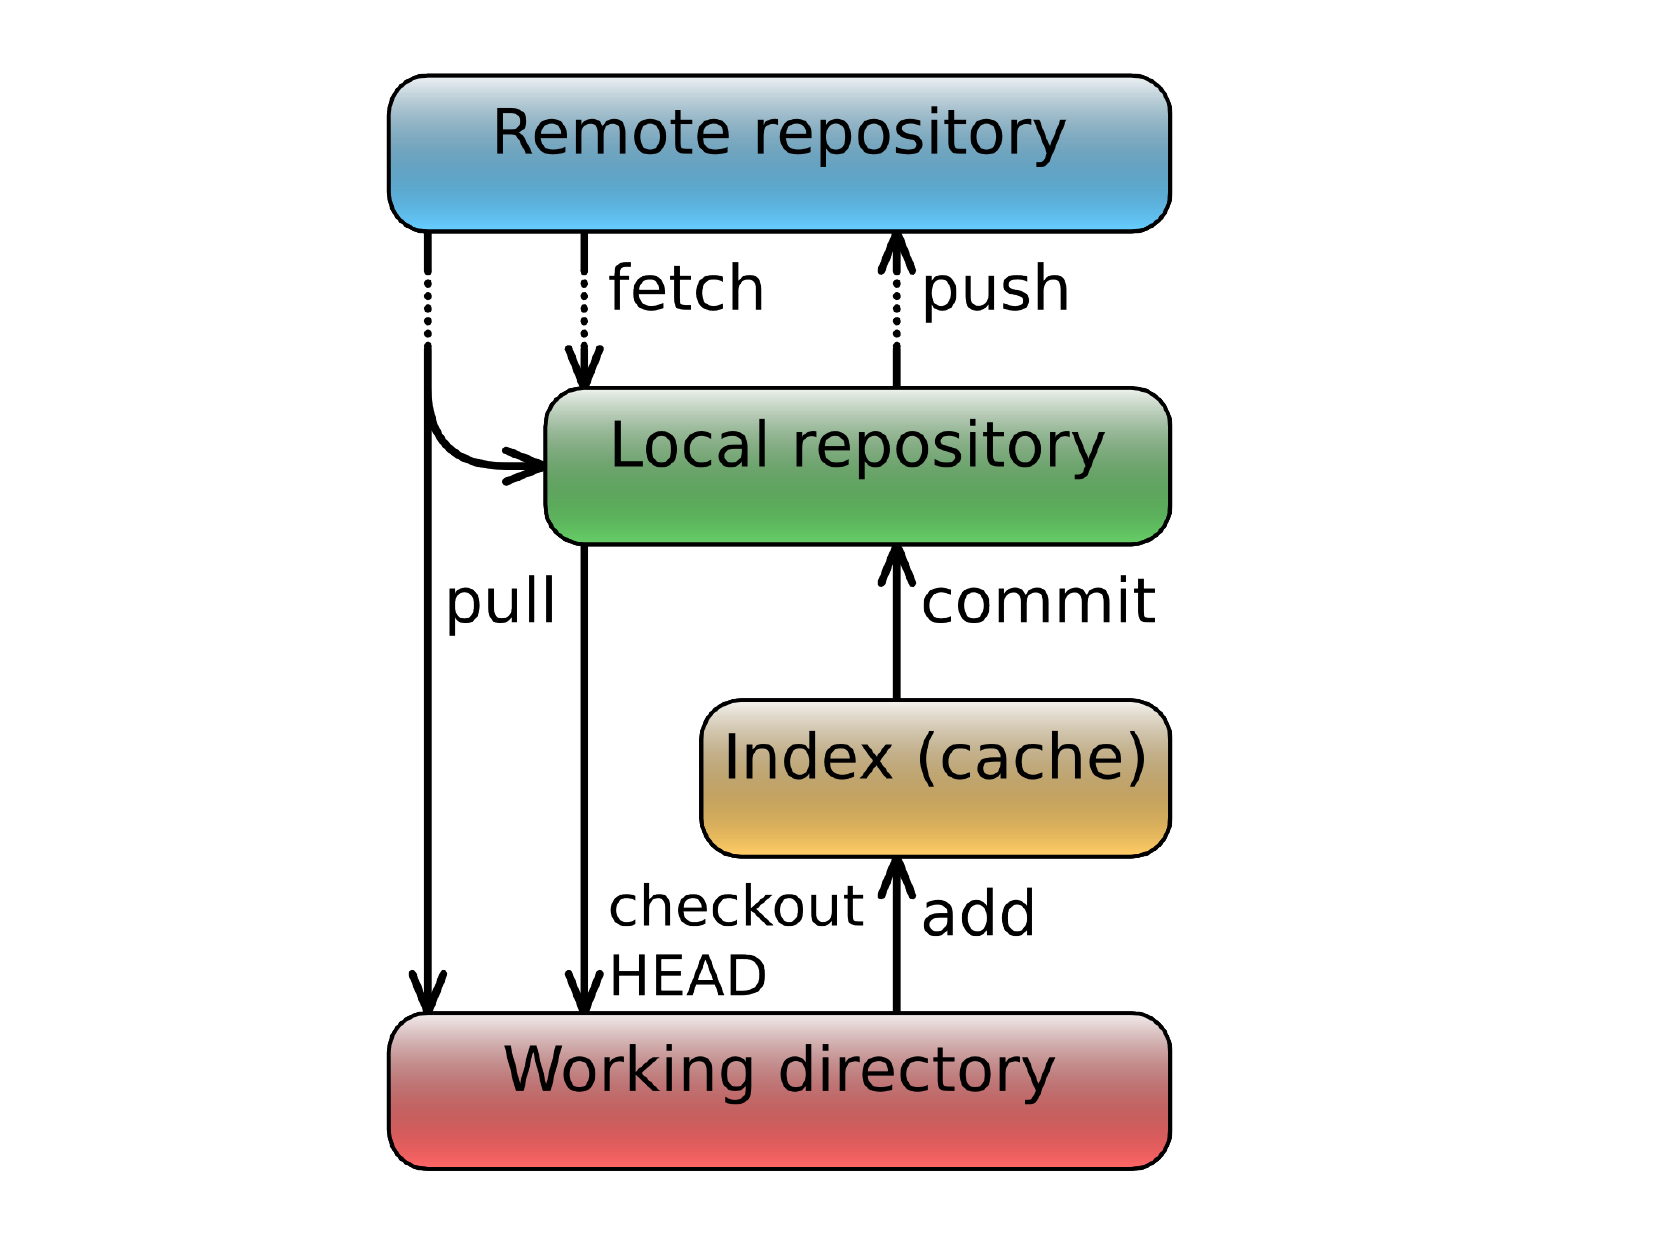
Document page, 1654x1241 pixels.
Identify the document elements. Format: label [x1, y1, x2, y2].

picture [366, 55, 1210, 1180]
